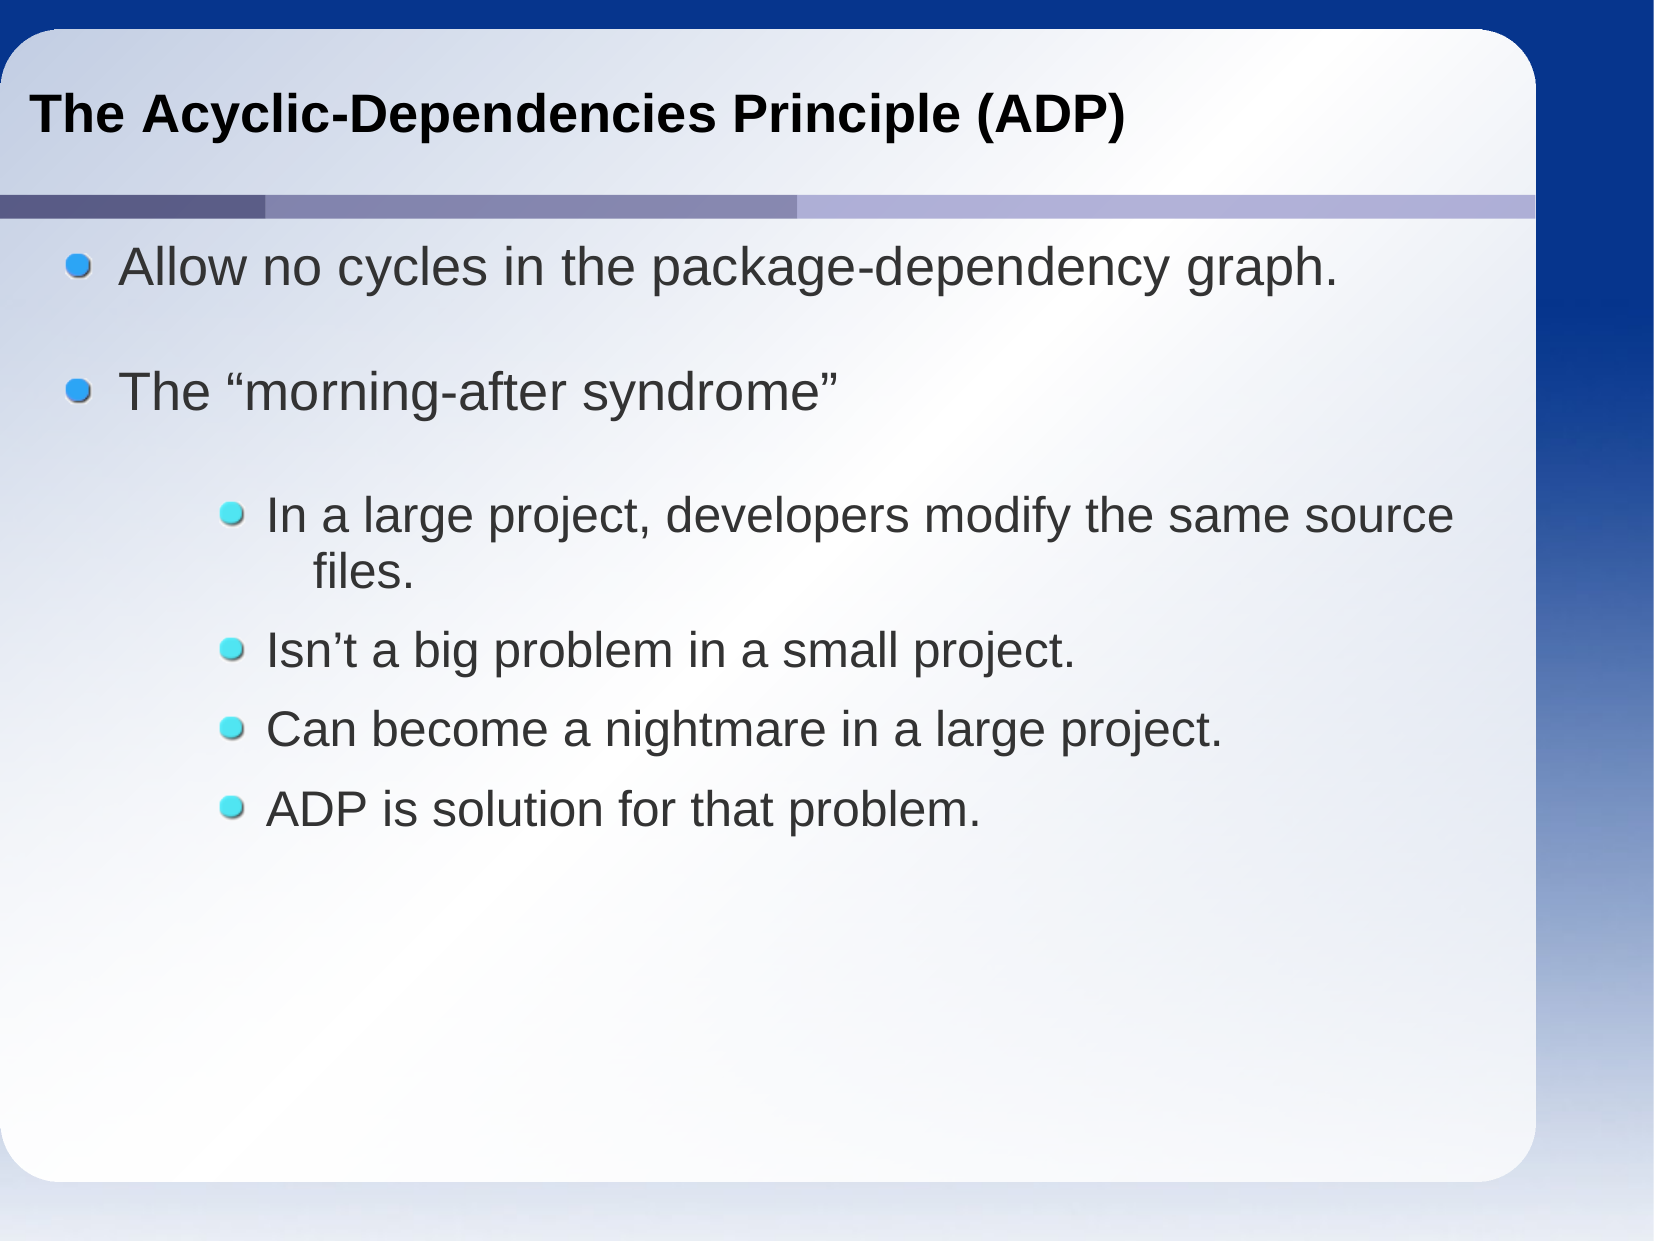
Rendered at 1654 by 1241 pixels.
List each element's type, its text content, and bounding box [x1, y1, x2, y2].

list Allow no cycles in the package-dependency graph. The “morning-after syndrome” In a large project, developers modify the same source files. Isn’t a big problem in a small project. Can become a nightmare in a large project. ADP is solution for that problem. [29, 236, 1506, 1152]
picture [0, 0, 1654, 1241]
title The Acyclic-Dependencies Principle (ADP) [29, 49, 1506, 178]
